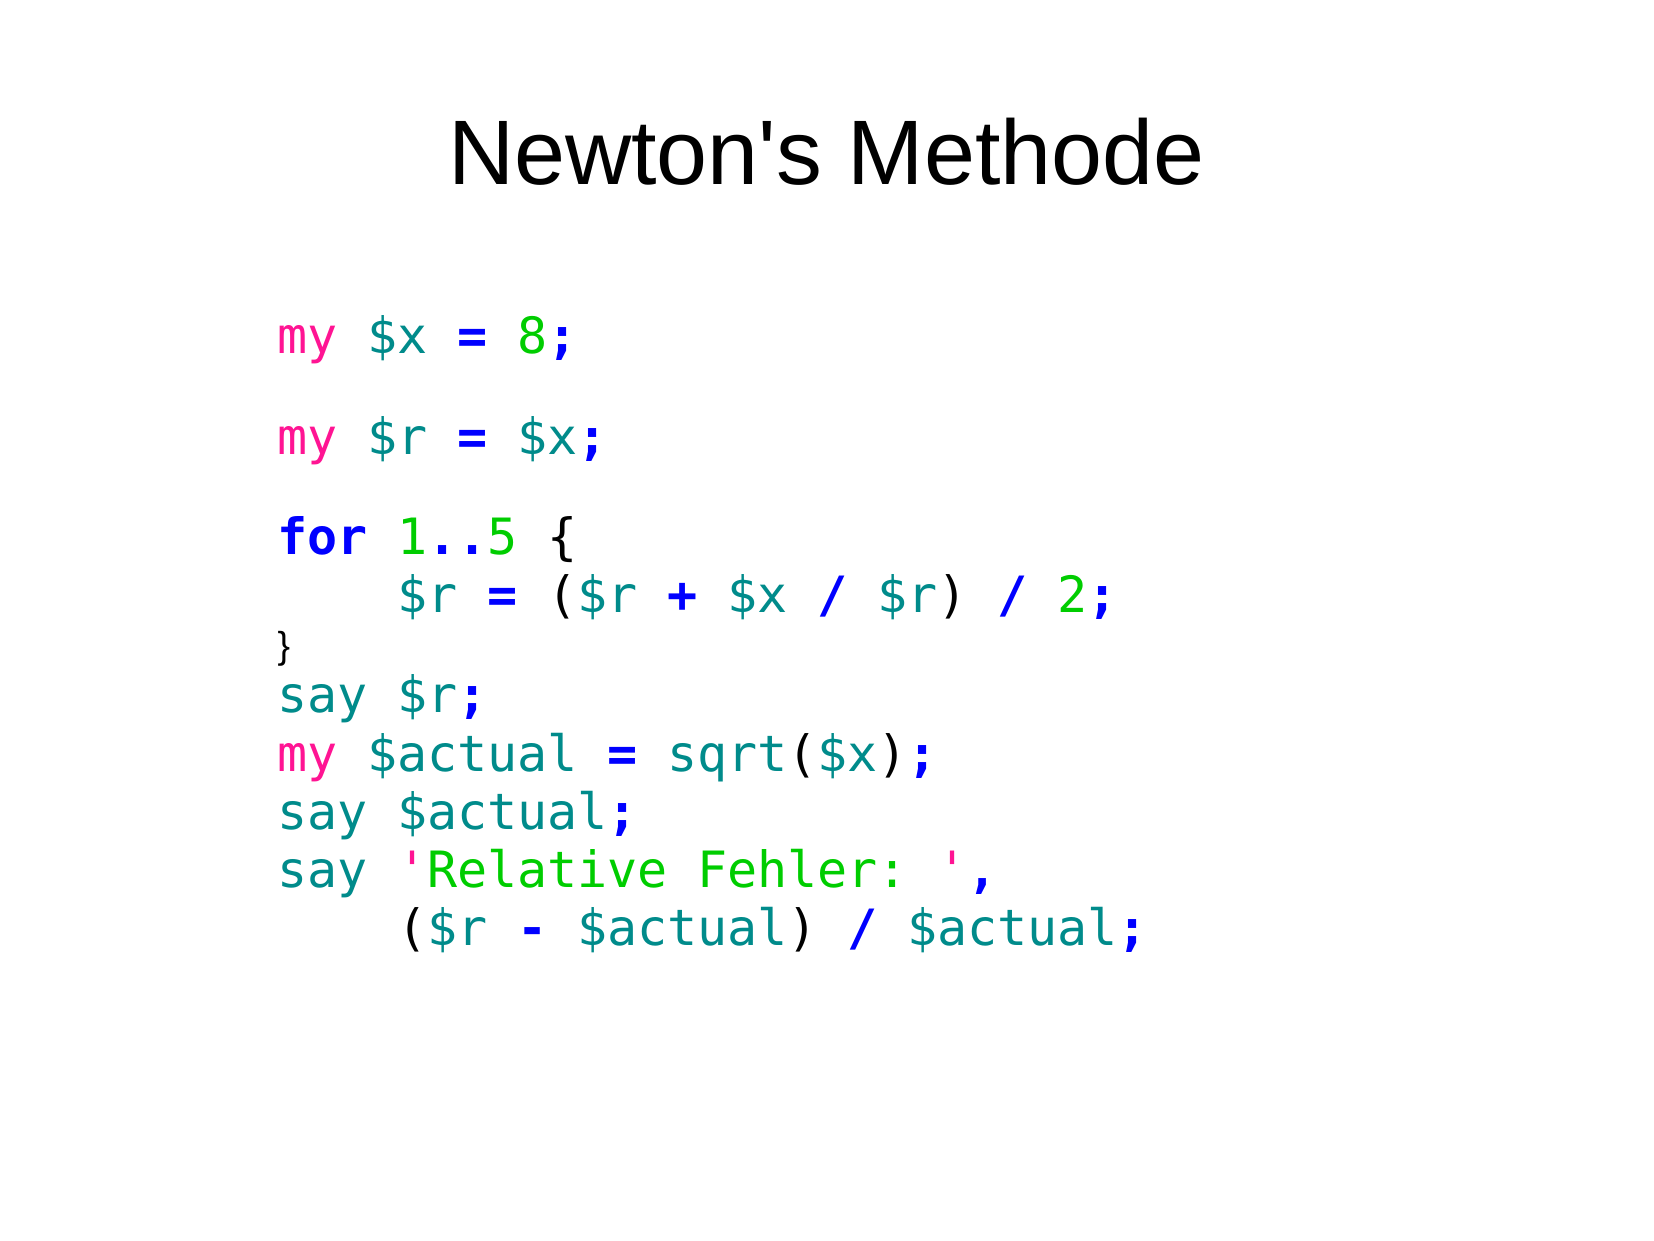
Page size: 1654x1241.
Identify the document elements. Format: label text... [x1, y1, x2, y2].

title Newton's Methode [82, 49, 1571, 257]
text_box my $x = 8; my $r = $x; for 1..5 { $r = ($r + $x / $r) / 2; } say $r; my $actual = sqrt($x); say $actual; say 'Relative Fehler: ', ($r - $actual) / $actual; [262, 300, 1411, 965]
